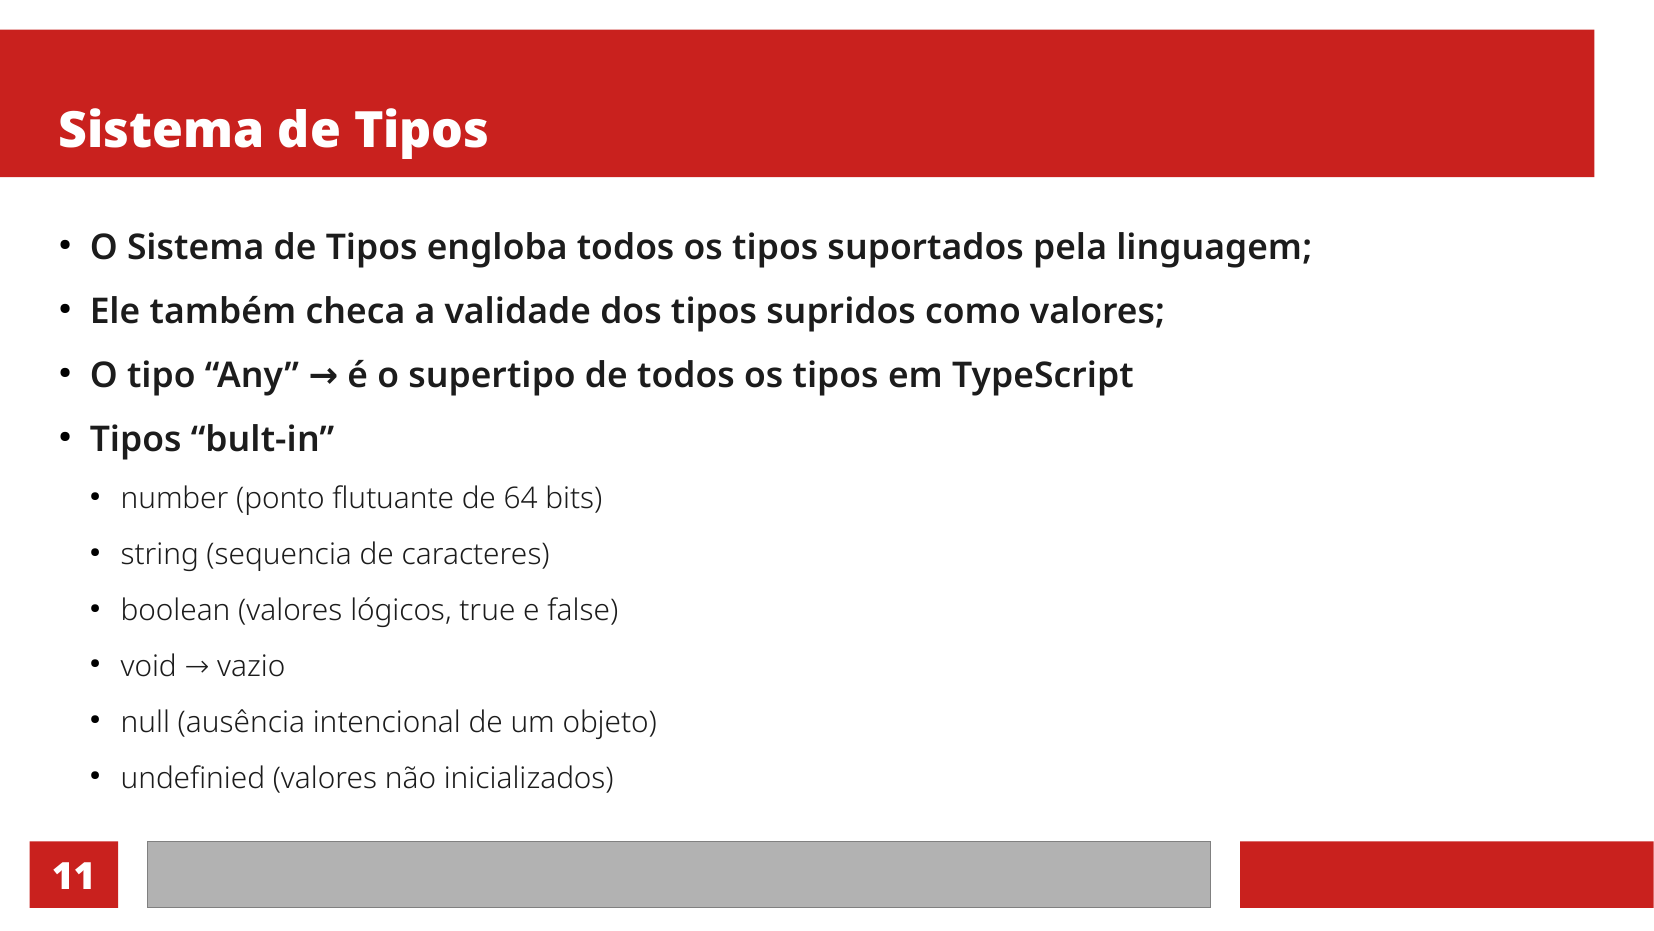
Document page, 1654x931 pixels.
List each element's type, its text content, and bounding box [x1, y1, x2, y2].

list O Sistema de Tipos engloba todos os tipos suportados pela linguagem; Ele também checa a validade dos tipos supridos como valores; O tipo “Any” → é o supertipo de todos os tipos em TypeScript Tipos “bult-in” number (ponto flutuante de 64 bits) string (sequencia de caracteres) boolean (valores lógicos, true e false) void → vazio null (ausência intencional de um objeto) undefinied (valores não inicializados) [59, 221, 1565, 798]
title Sistema de Tipos [59, 44, 1595, 163]
